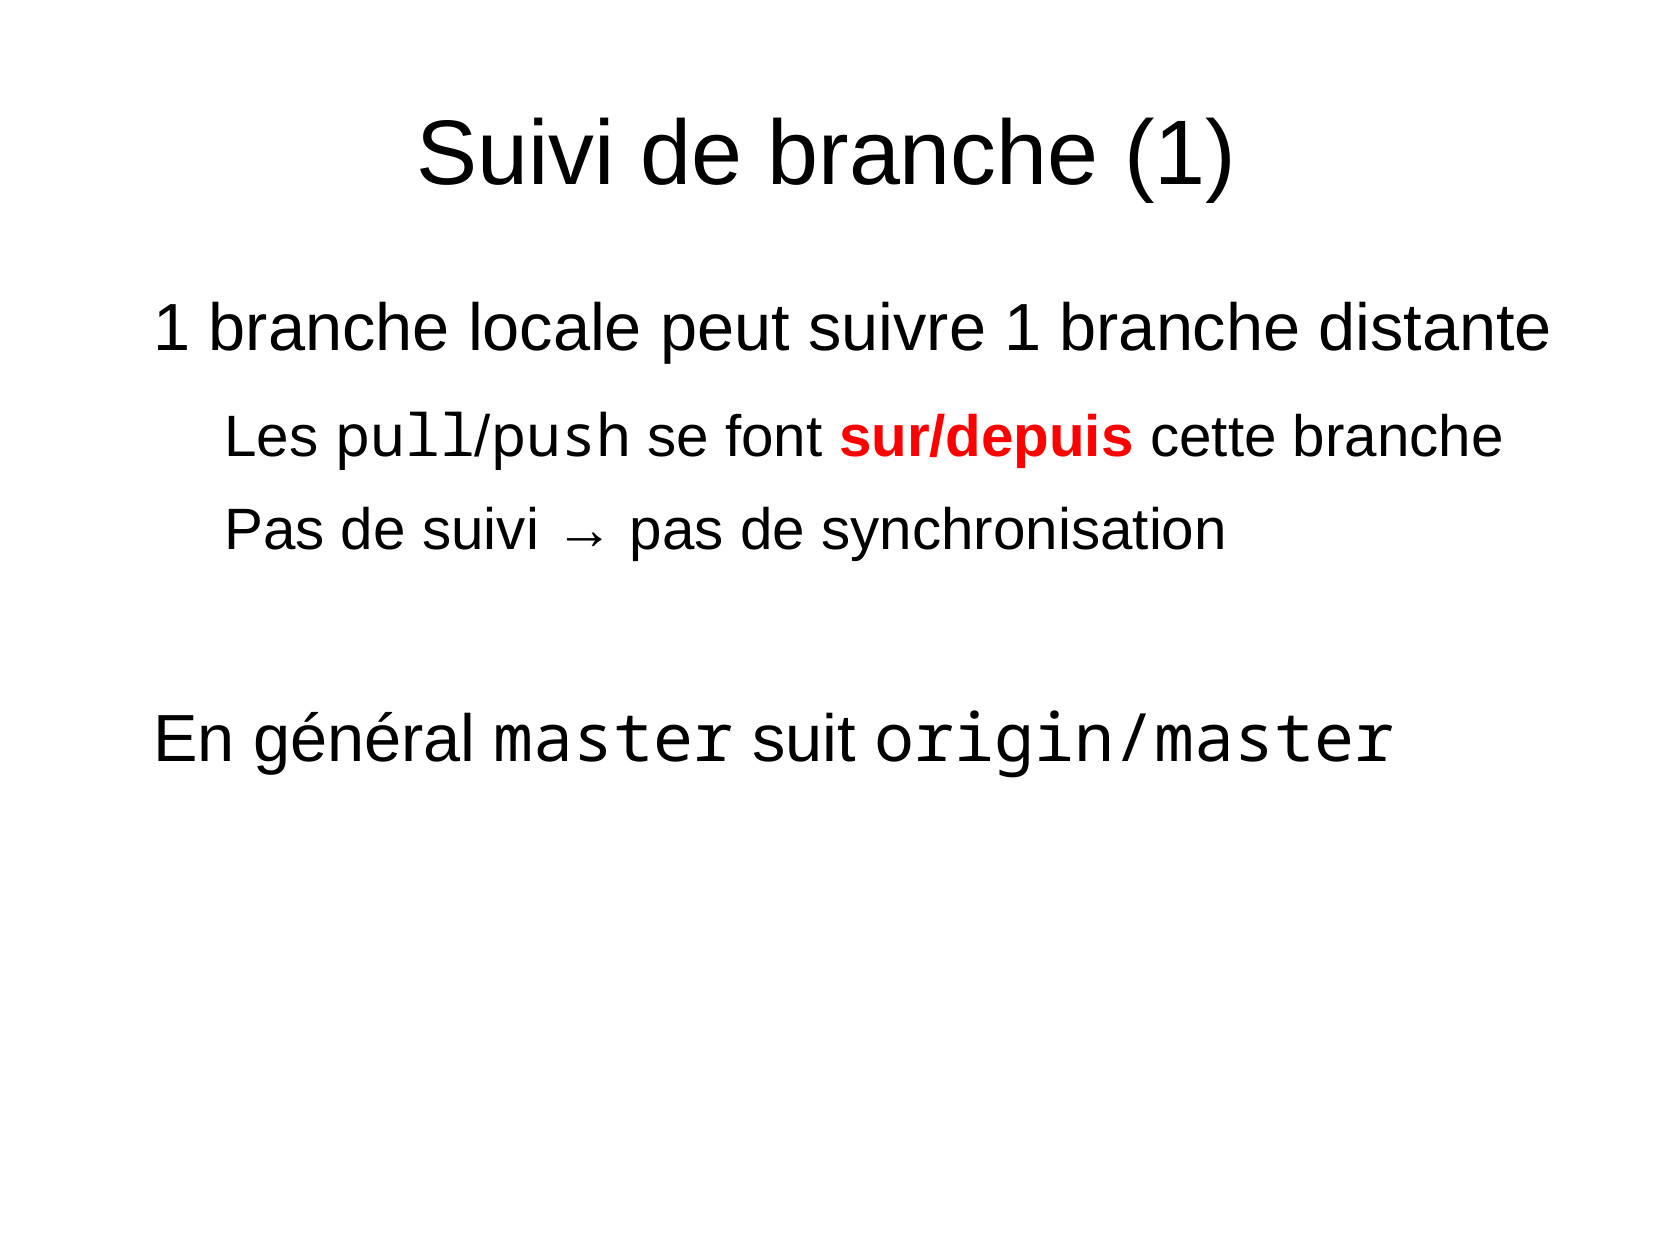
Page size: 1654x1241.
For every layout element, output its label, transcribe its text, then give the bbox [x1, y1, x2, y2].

list 1 branche locale peut suivre 1 branche distante Les pull/push se font sur/depuis cette branche Pas de suivi → pas de synchronisation En général master suit origin/master [82, 290, 1654, 1010]
title Suivi de branche (1) [82, 49, 1571, 257]
